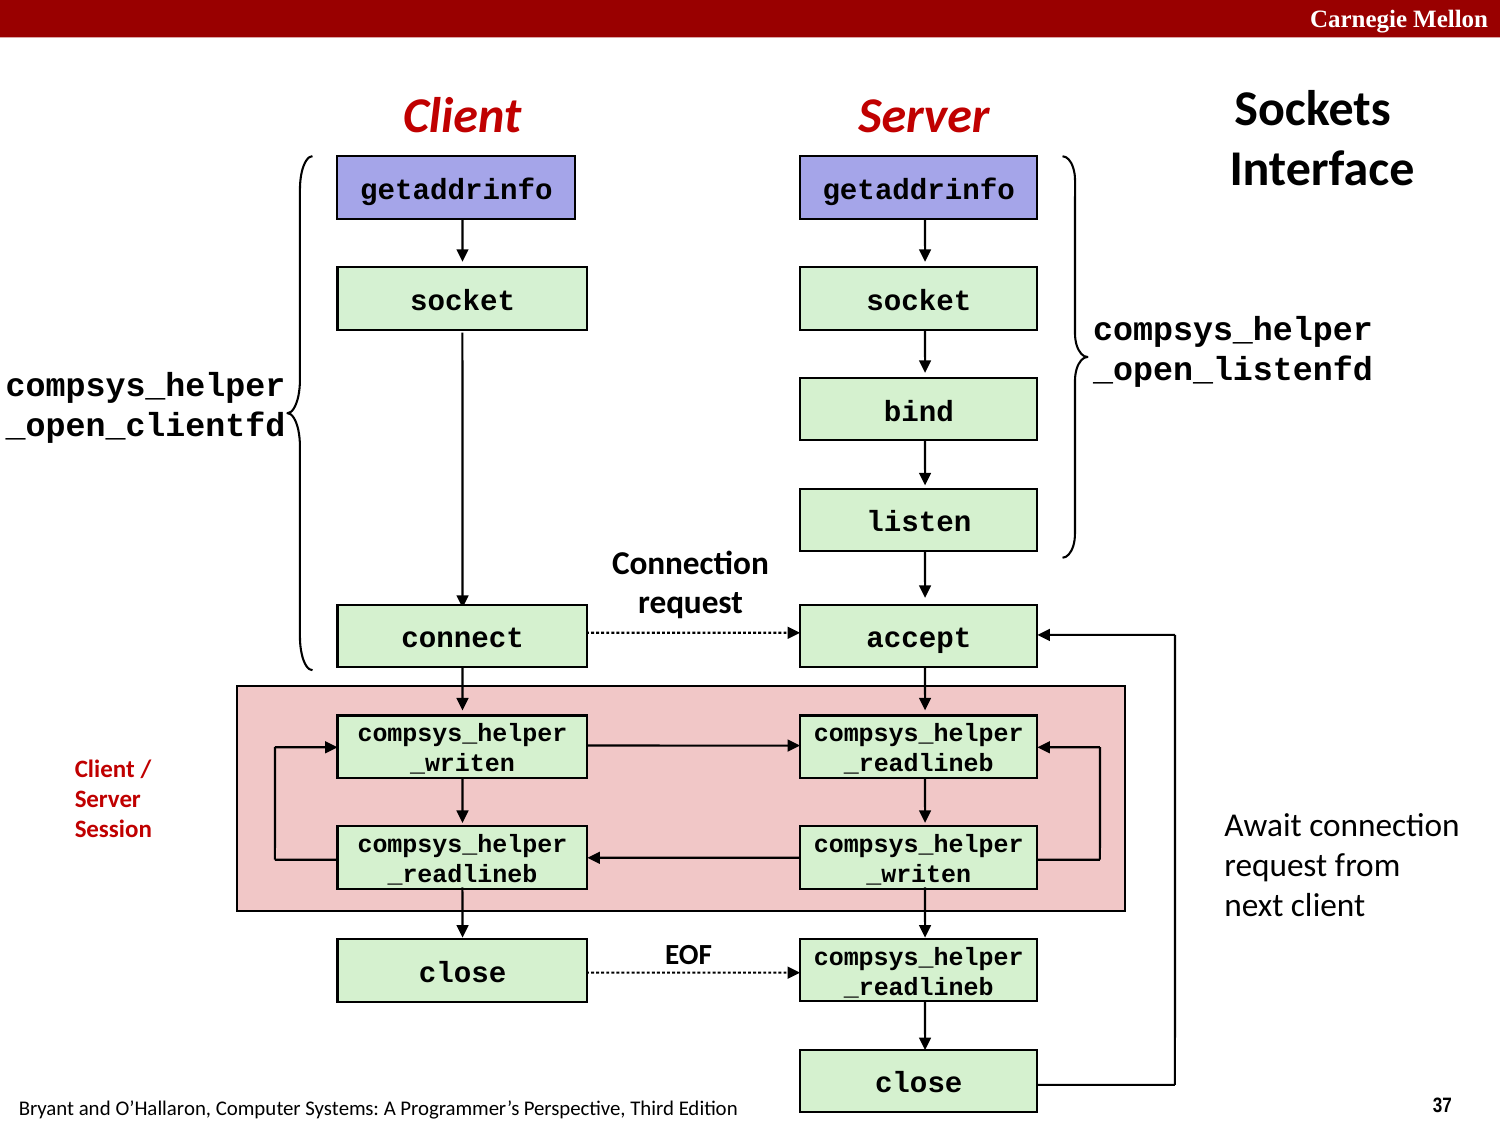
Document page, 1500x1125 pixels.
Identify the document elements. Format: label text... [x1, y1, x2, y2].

text_box listen [799, 488, 1038, 552]
text_box Server [843, 74, 1005, 150]
text_box compsys_helper _open_listenfd [1078, 300, 1389, 395]
text_box [237, 685, 1125, 911]
text_box compsys_helper _readlineb [799, 715, 1038, 778]
text_box compsys_helper _readlineb [799, 938, 1038, 1002]
text_box accept [799, 604, 1038, 668]
text_box getaddrinfo [337, 156, 575, 219]
text_box compsys_helper _readlineb [337, 826, 588, 889]
title Sockets Interface [1137, 37, 1488, 234]
text_box Connection request [597, 533, 785, 629]
text_box connect [337, 604, 588, 668]
text_box getaddrinfo [799, 156, 1038, 219]
text_box bind [799, 378, 1038, 441]
text_box close [799, 1049, 1038, 1113]
text_box socket [337, 267, 588, 330]
text_box Client / Server Session [59, 745, 213, 850]
text_box compsys_helper _writen [799, 826, 1038, 889]
text_box [464, 859, 923, 911]
text_box [276, 747, 1098, 858]
text_box compsys_helper _writen [337, 715, 588, 778]
text_box close [337, 939, 588, 1002]
text_box Await connection request from next client [1209, 796, 1475, 931]
text_box EOF [650, 927, 728, 978]
text_box socket [799, 267, 1038, 330]
text_box Client [388, 74, 537, 150]
text_box compsys_helper _open_clientfd [0, 355, 301, 451]
